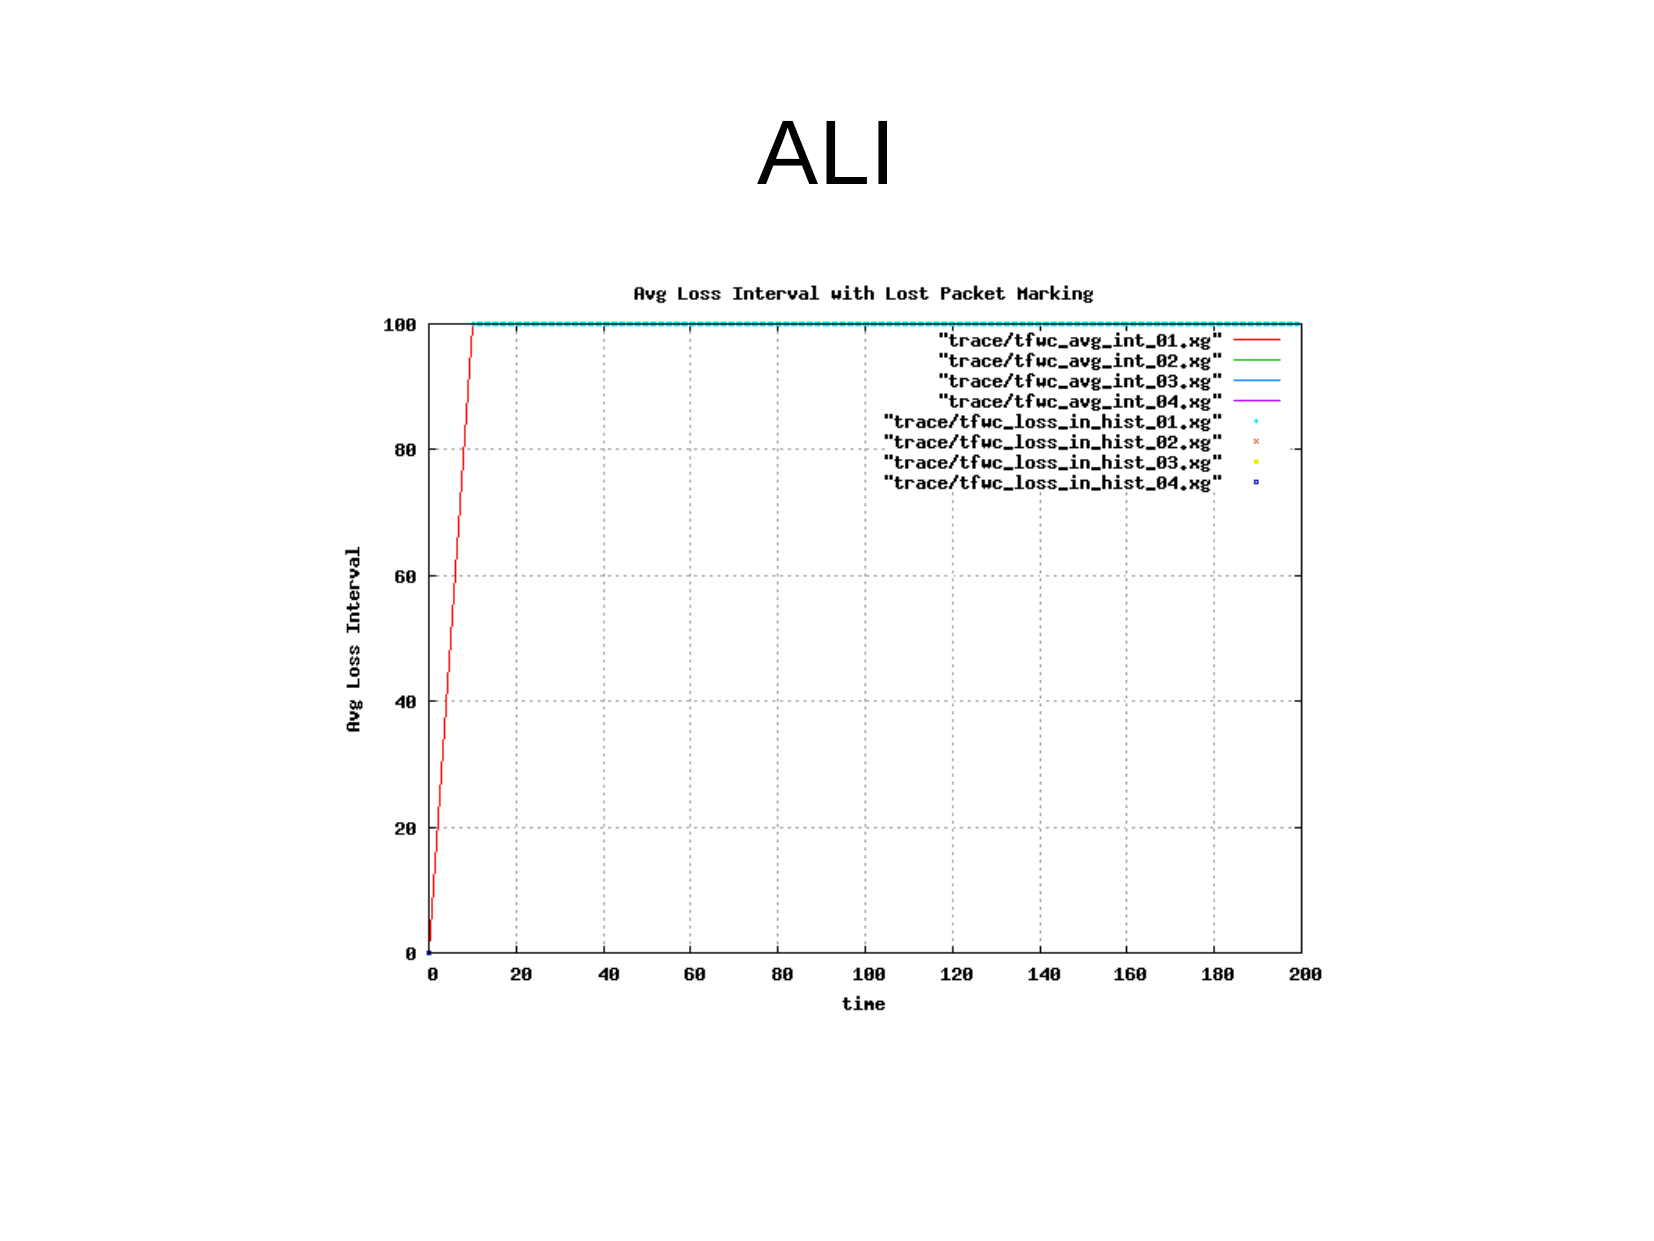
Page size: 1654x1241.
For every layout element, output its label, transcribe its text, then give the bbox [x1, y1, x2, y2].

picture [333, 264, 1334, 1015]
title ALI [82, 49, 1571, 257]
